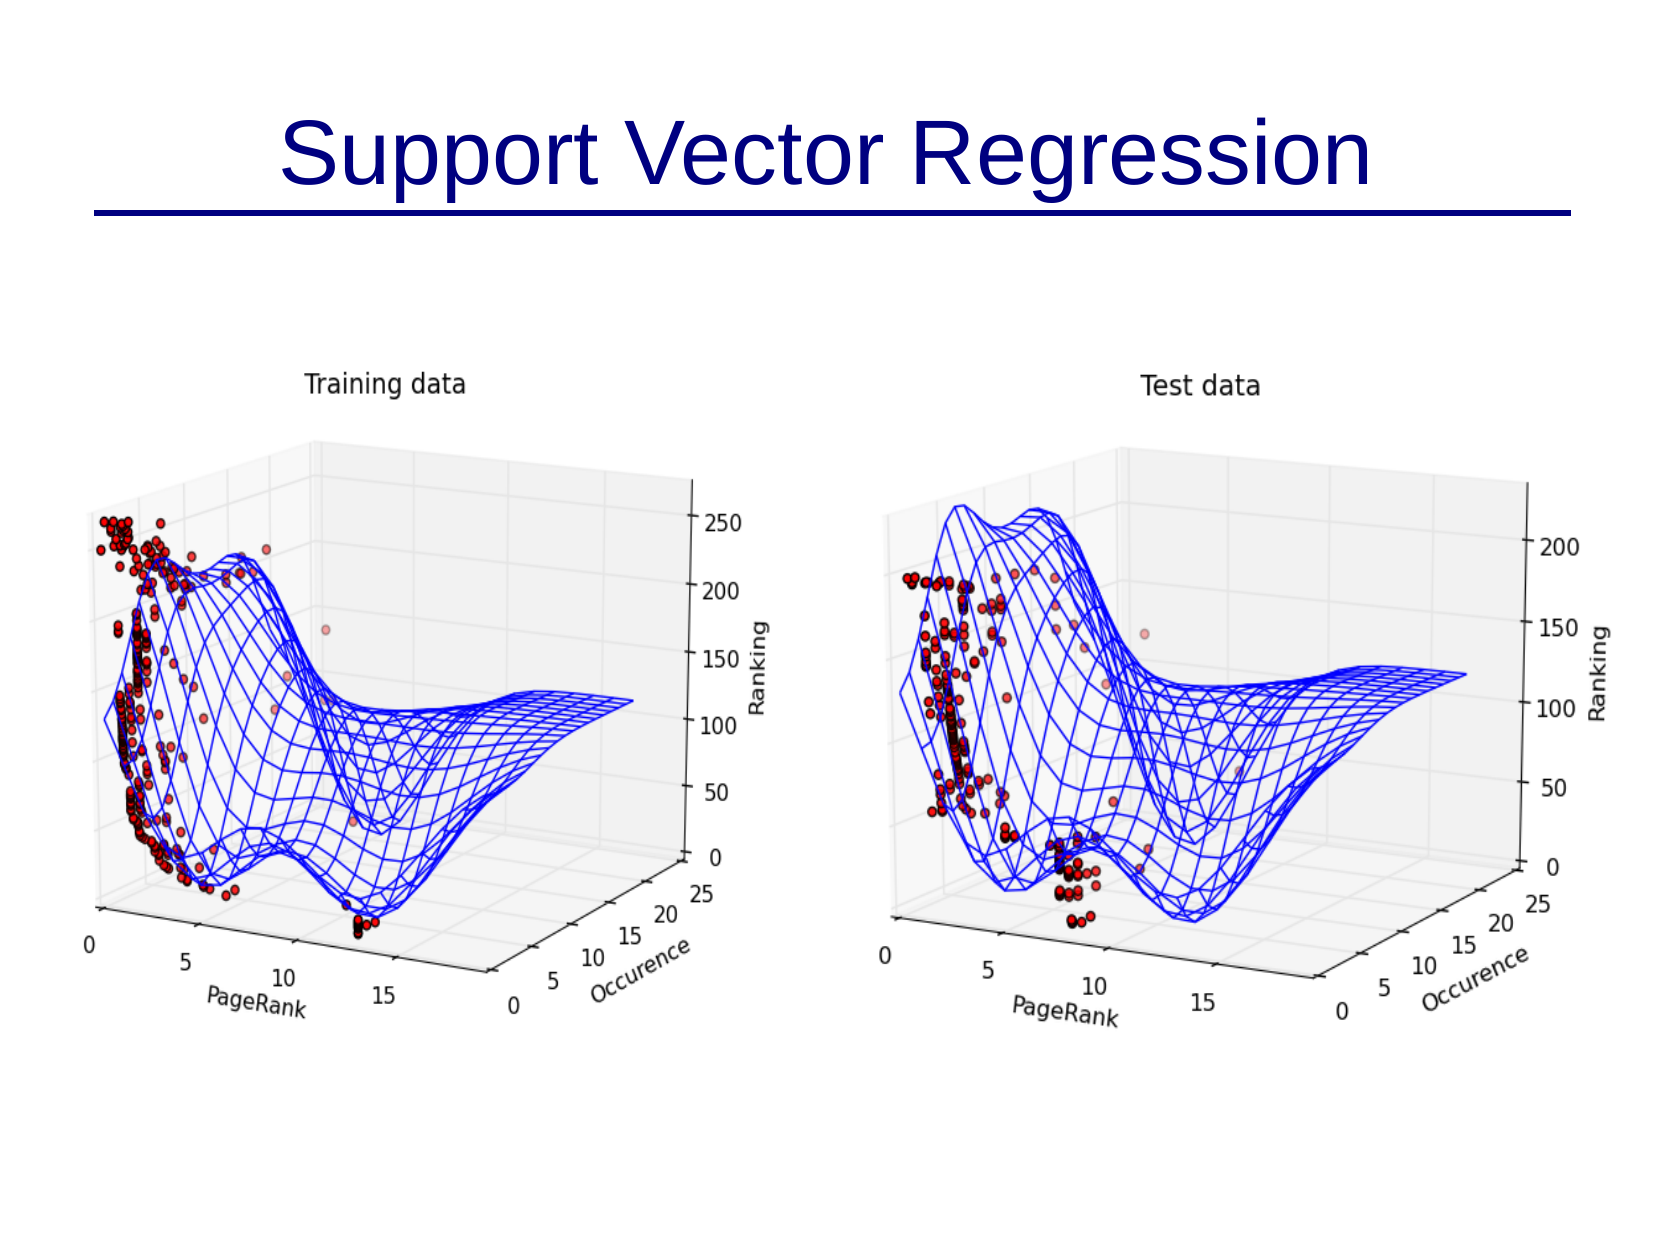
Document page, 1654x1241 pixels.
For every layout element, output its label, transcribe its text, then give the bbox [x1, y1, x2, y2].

title Support Vector Regression [82, 49, 1571, 257]
picture [0, 259, 1654, 1158]
